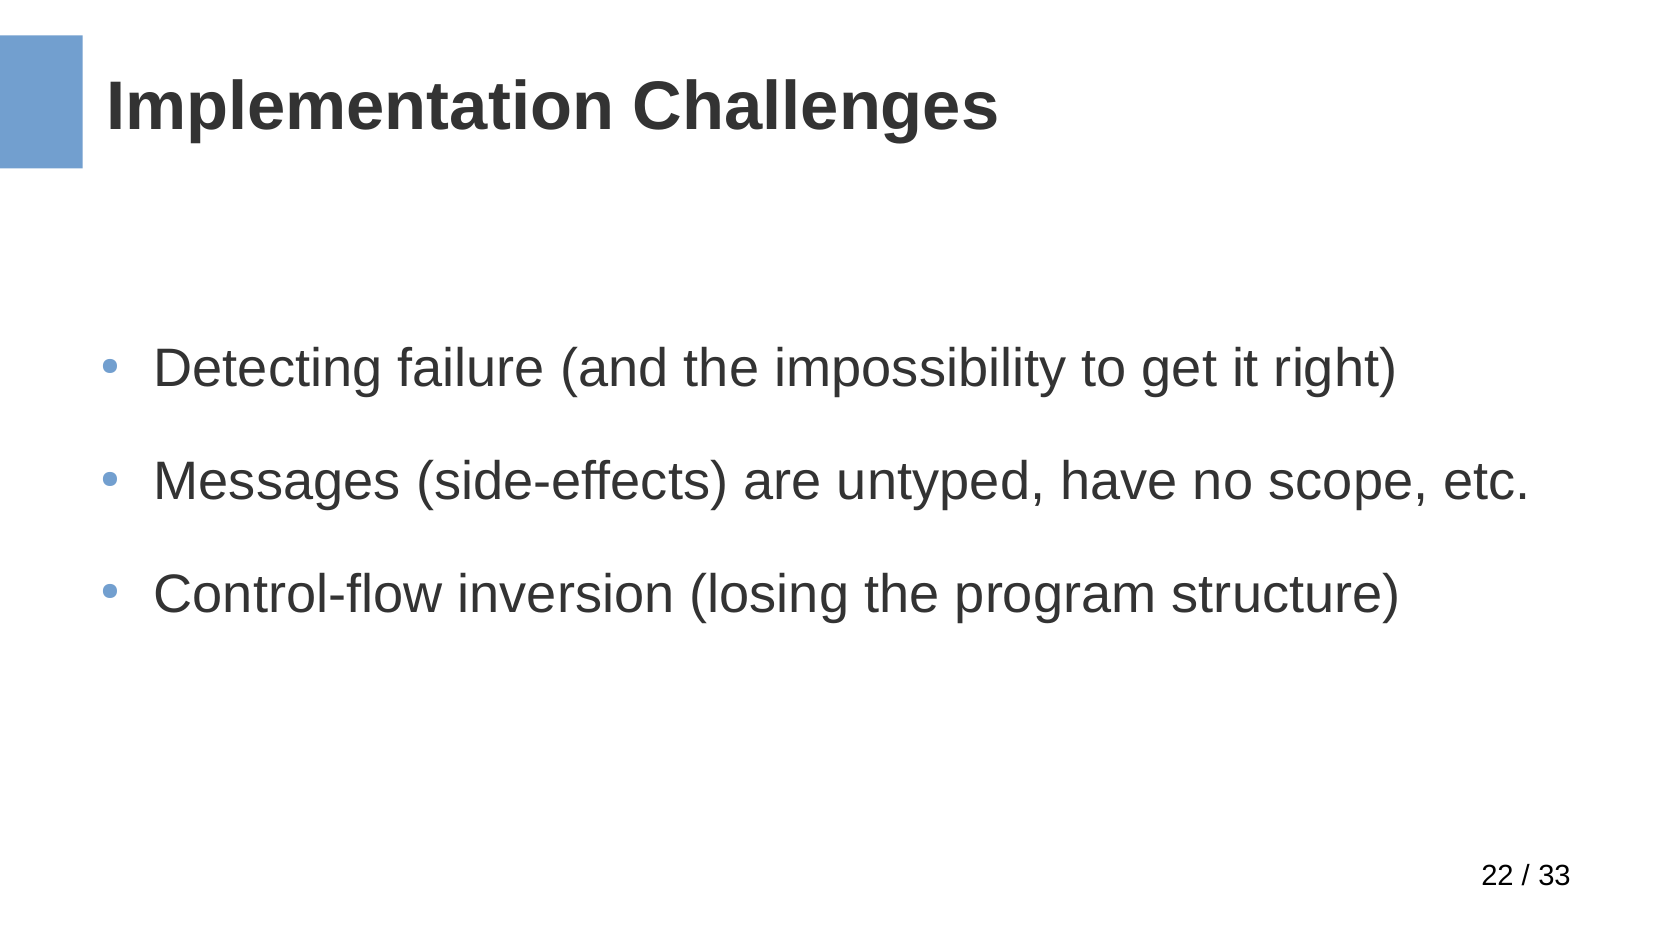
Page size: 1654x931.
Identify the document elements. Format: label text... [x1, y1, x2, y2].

list Detecting failure (and the impossibility to get it right) Messages (side-effects) are untyped, have no scope, etc. Control-flow inversion (losing the program structure) [82, 307, 1571, 793]
title Implementation Challenges [106, 27, 1595, 184]
